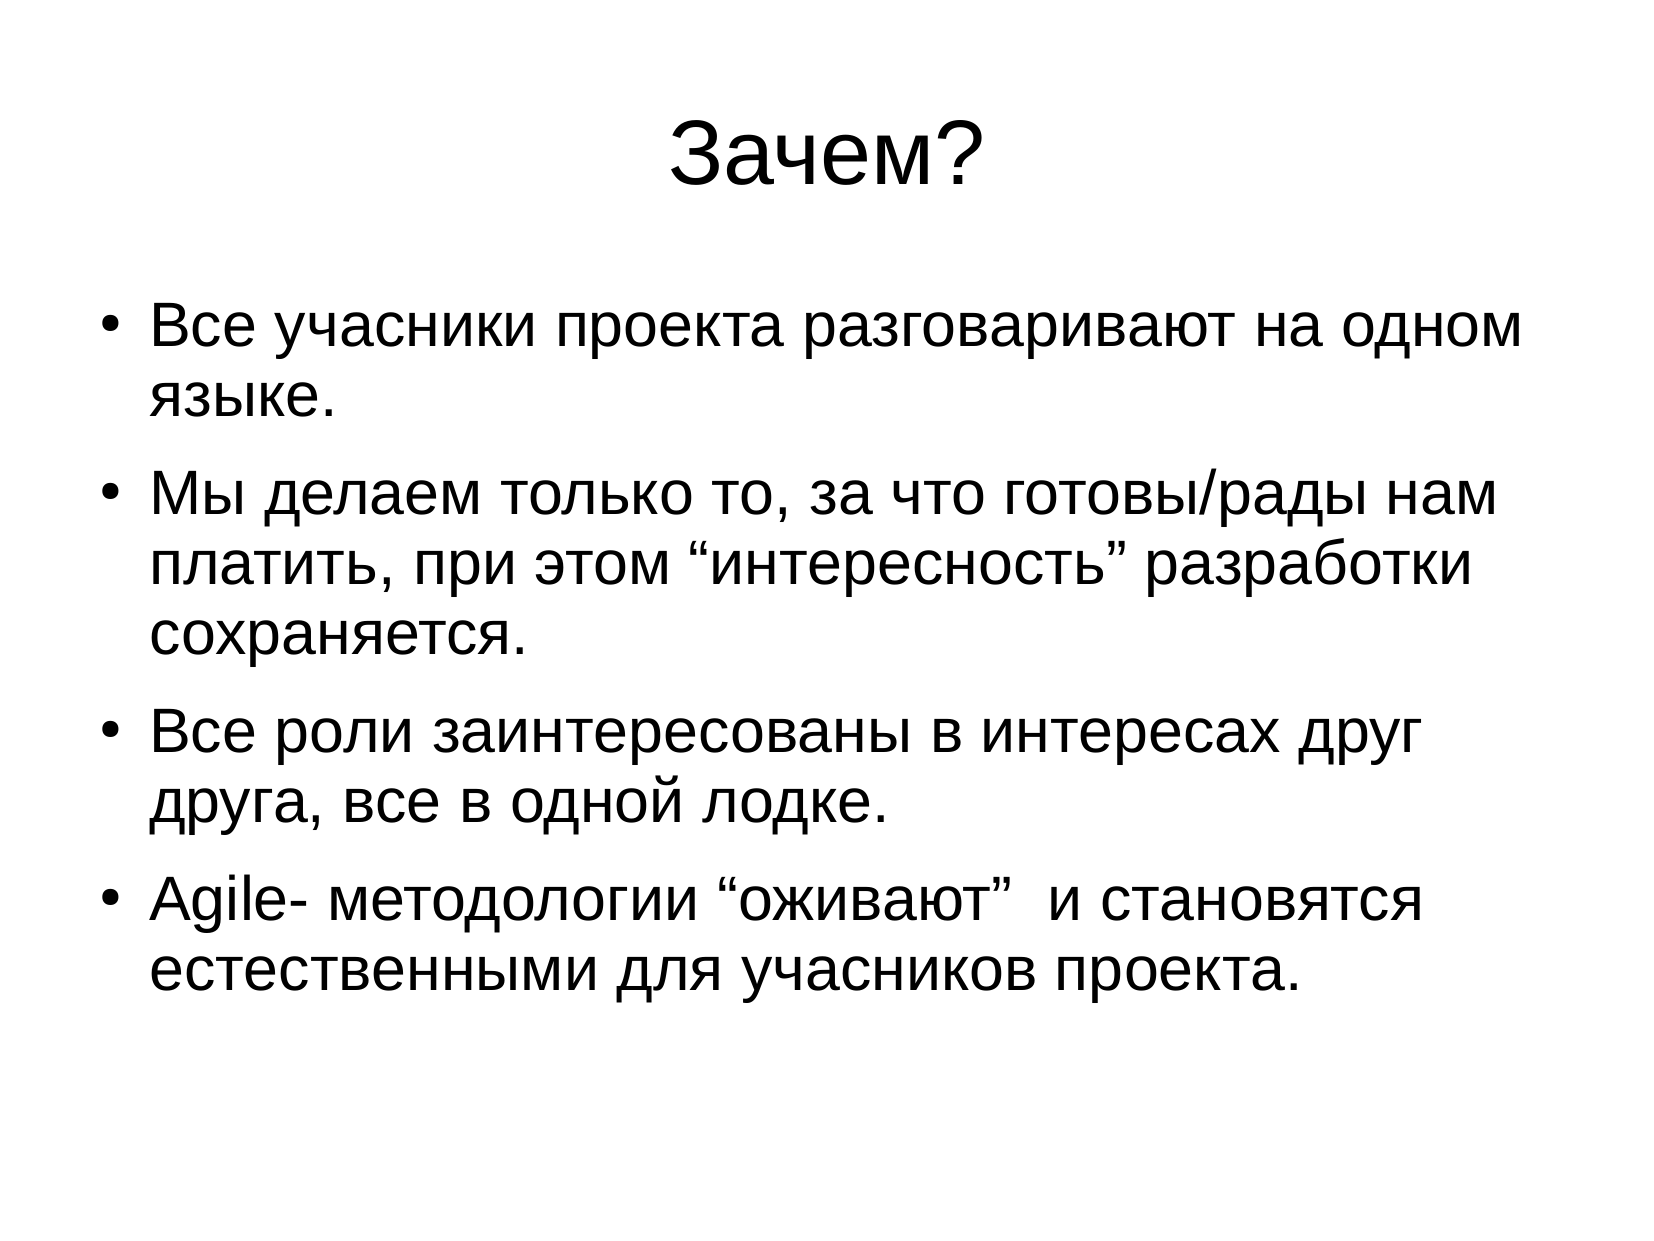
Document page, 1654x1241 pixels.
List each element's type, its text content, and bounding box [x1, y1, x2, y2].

list Все учасники проекта разговаривают на одном языке. Мы делаем только то, за что готовы/рады нам платить, при этом “интересность” разработки сохраняется. Все роли заинтересованы в интересах друг друга, все в одной лодке. Agile- методологии “оживают” и становятся естественными для учасников проекта. [82, 290, 1571, 1010]
title Зачем? [82, 49, 1571, 257]
